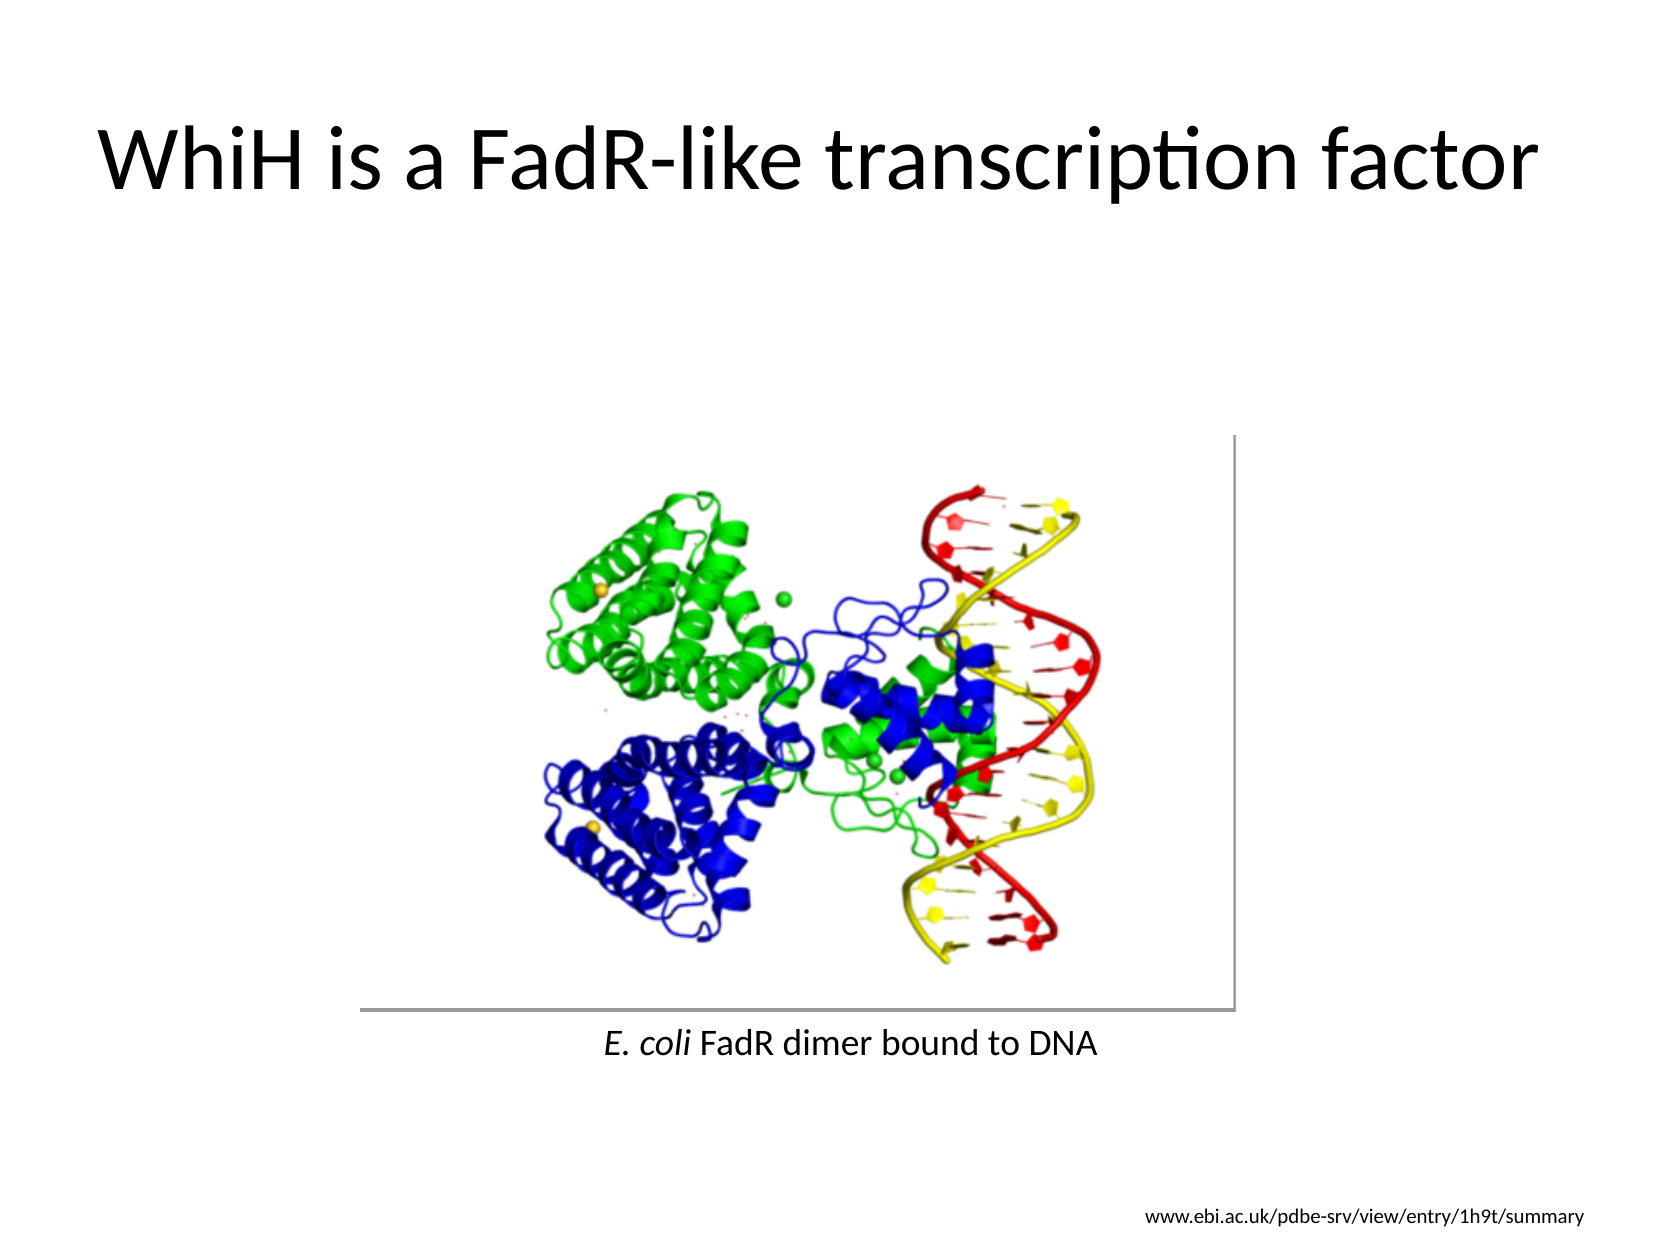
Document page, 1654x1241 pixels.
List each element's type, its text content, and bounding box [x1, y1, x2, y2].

title WhiH is a FadR-like transcription factor [82, 49, 1571, 257]
text_box E. coli FadR dimer bound to DNA [588, 1010, 1114, 1071]
text_box www.ebi.ac.uk/pdbe-srv/view/entry/1h9t/summary [1129, 1195, 1600, 1236]
picture [355, 430, 1234, 1008]
